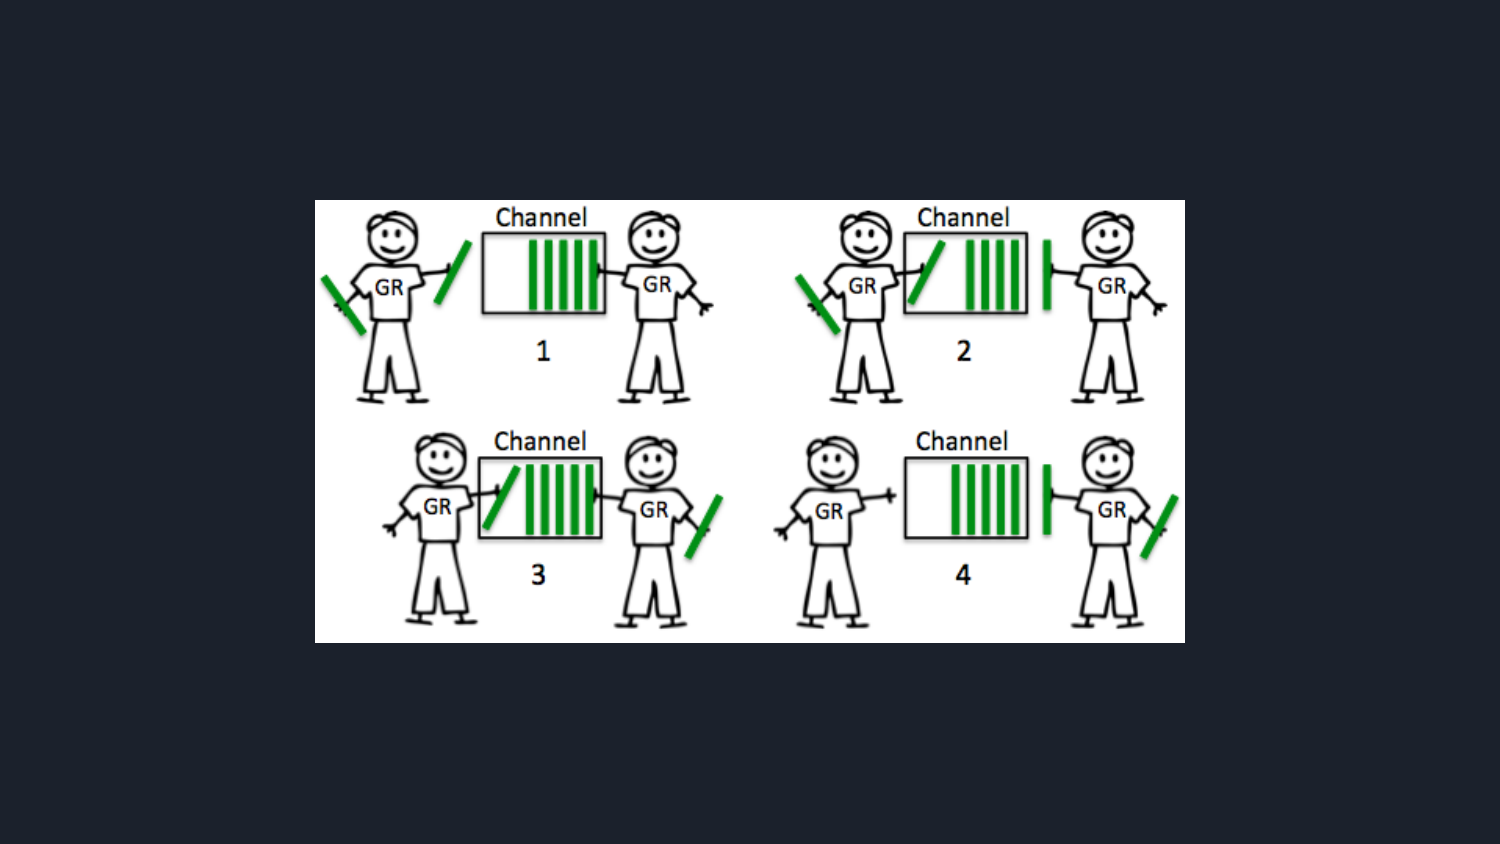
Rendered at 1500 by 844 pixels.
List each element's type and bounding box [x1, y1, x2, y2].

picture [315, 200, 1185, 643]
